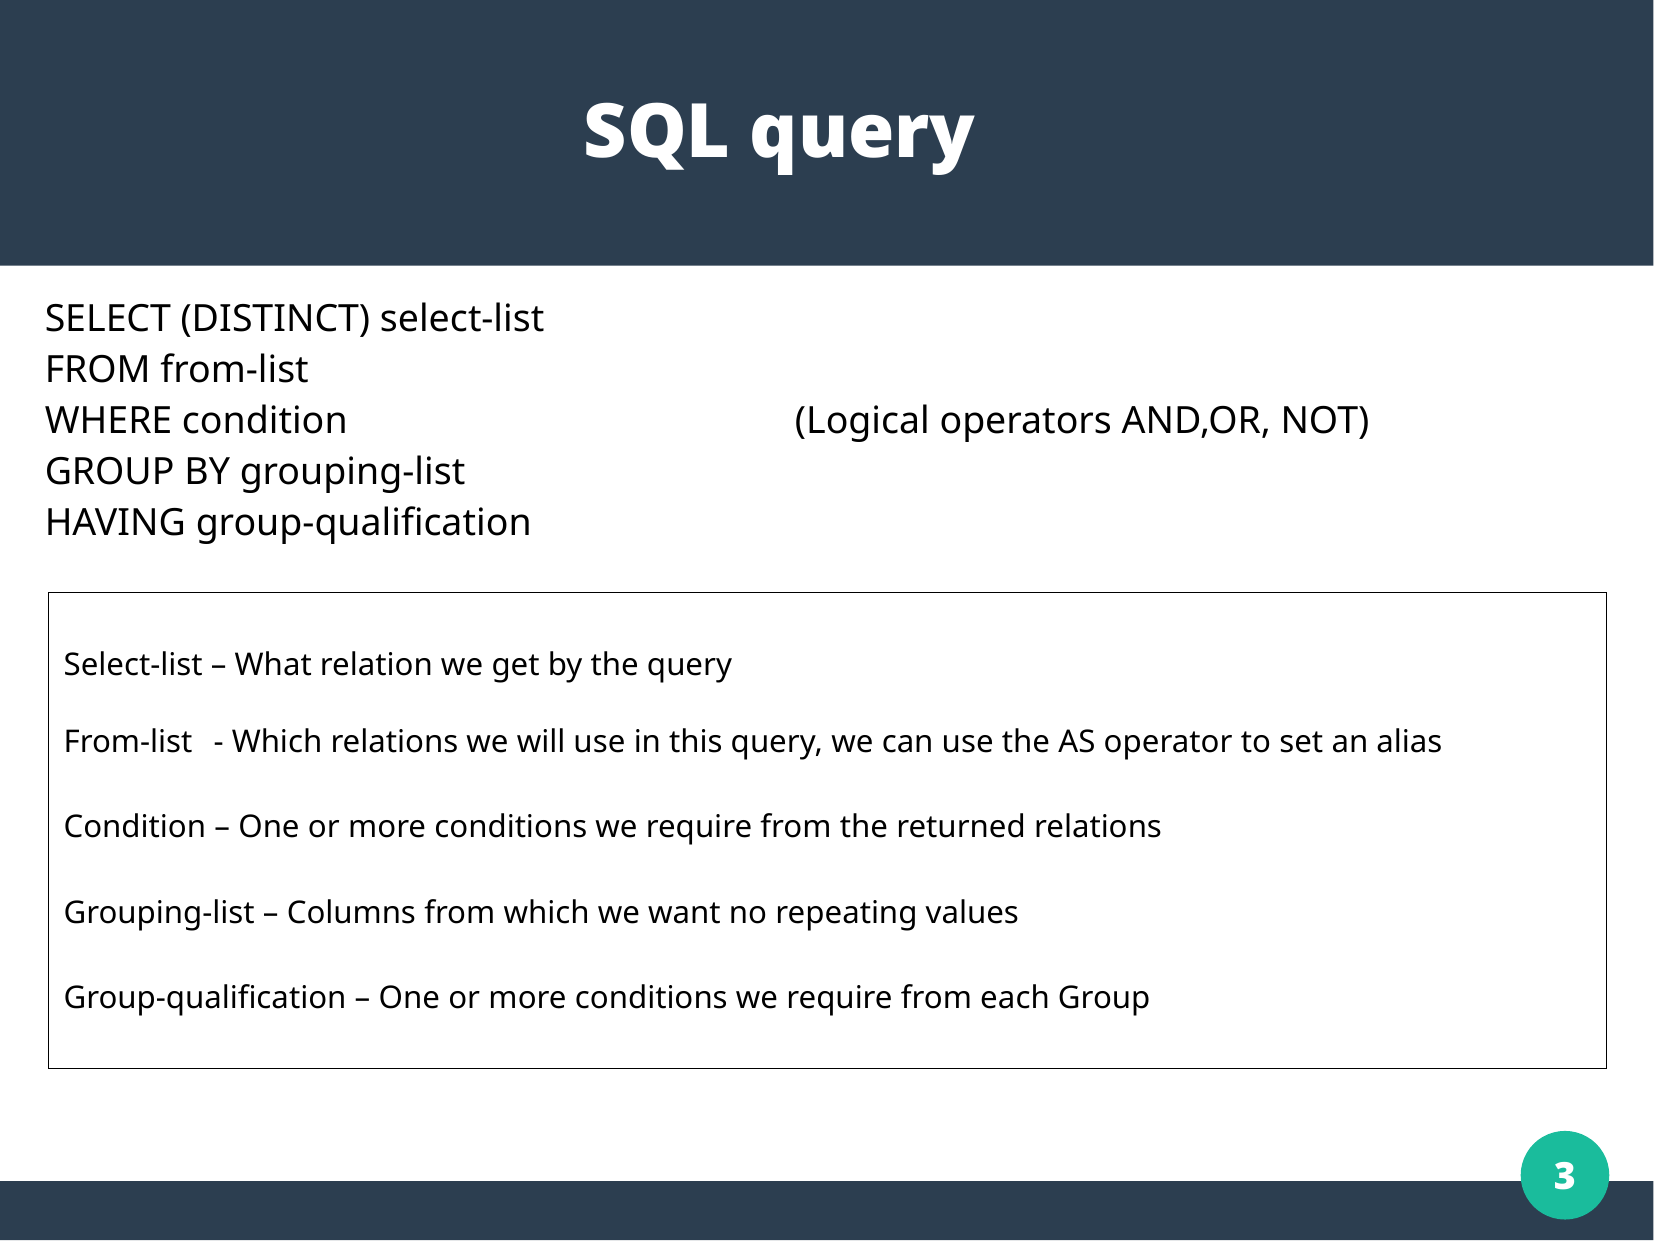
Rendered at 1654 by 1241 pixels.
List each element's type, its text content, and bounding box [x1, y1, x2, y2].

title SQL query [59, 49, 1595, 207]
text_box SELECT (DISTINCT) select-list FROM from-list WHERE condition (Logical operators AND,OR, NOT) GROUP BY grouping-list HAVING group-qualification [30, 283, 1553, 517]
text_box Select-list – What relation we get by the query From-list - Which relations we will use in this query, we can use the AS operator to set an alias Condition – One or more conditions we require from the returned relations Grouping-list – Columns from which we want no repeating values Group-qualification – One or more conditions we require from each Group [48, 592, 1607, 999]
